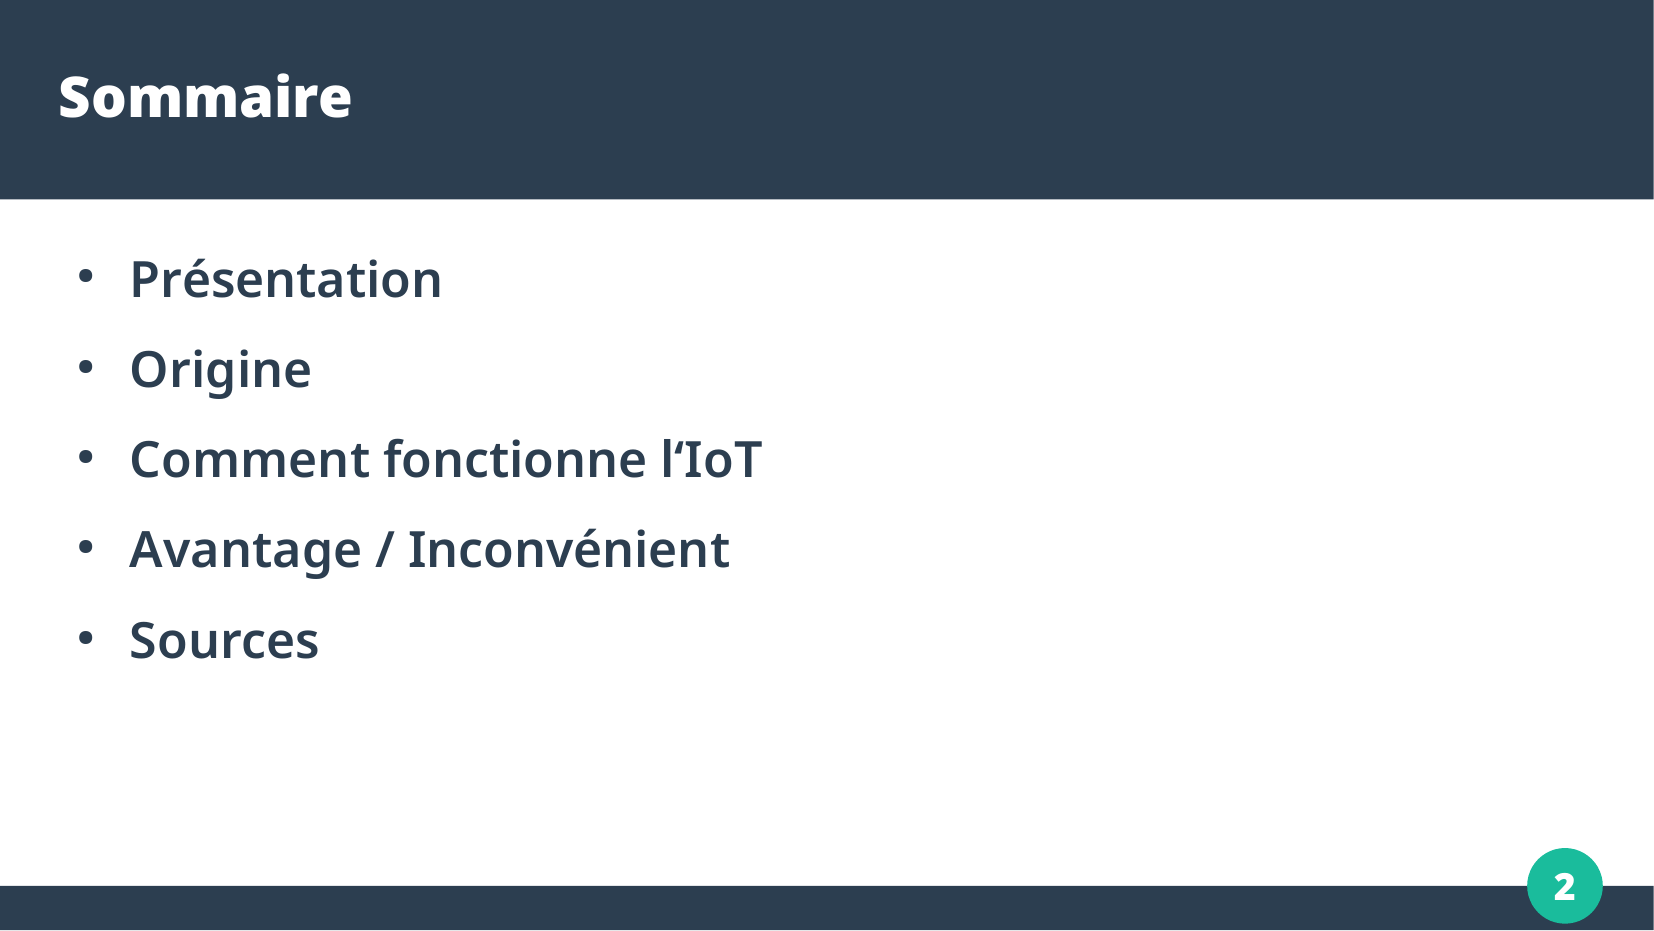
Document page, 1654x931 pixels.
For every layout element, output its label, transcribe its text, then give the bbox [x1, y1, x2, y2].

title Sommaire [59, 37, 1595, 156]
list Présentation Origine Comment fonctionne l‘IoT Avantage / Inconvénient Sources [59, 243, 1595, 864]
